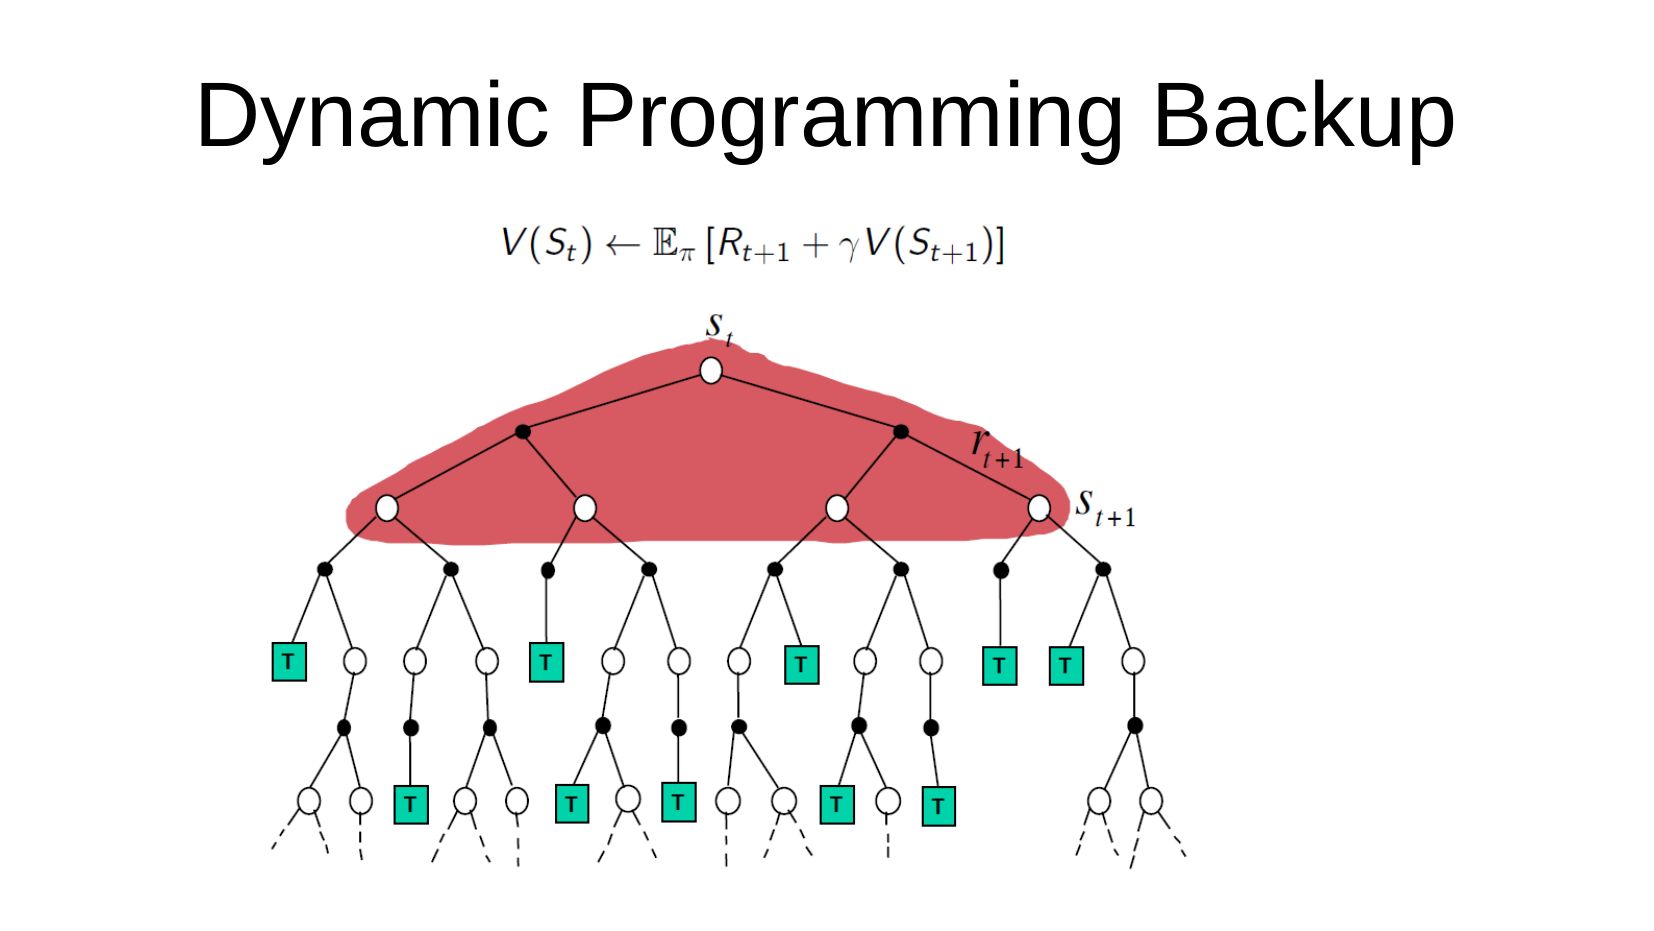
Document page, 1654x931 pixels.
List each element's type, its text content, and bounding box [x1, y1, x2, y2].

picture [155, 187, 1277, 881]
title Dynamic Programming Backup [82, 37, 1571, 193]
